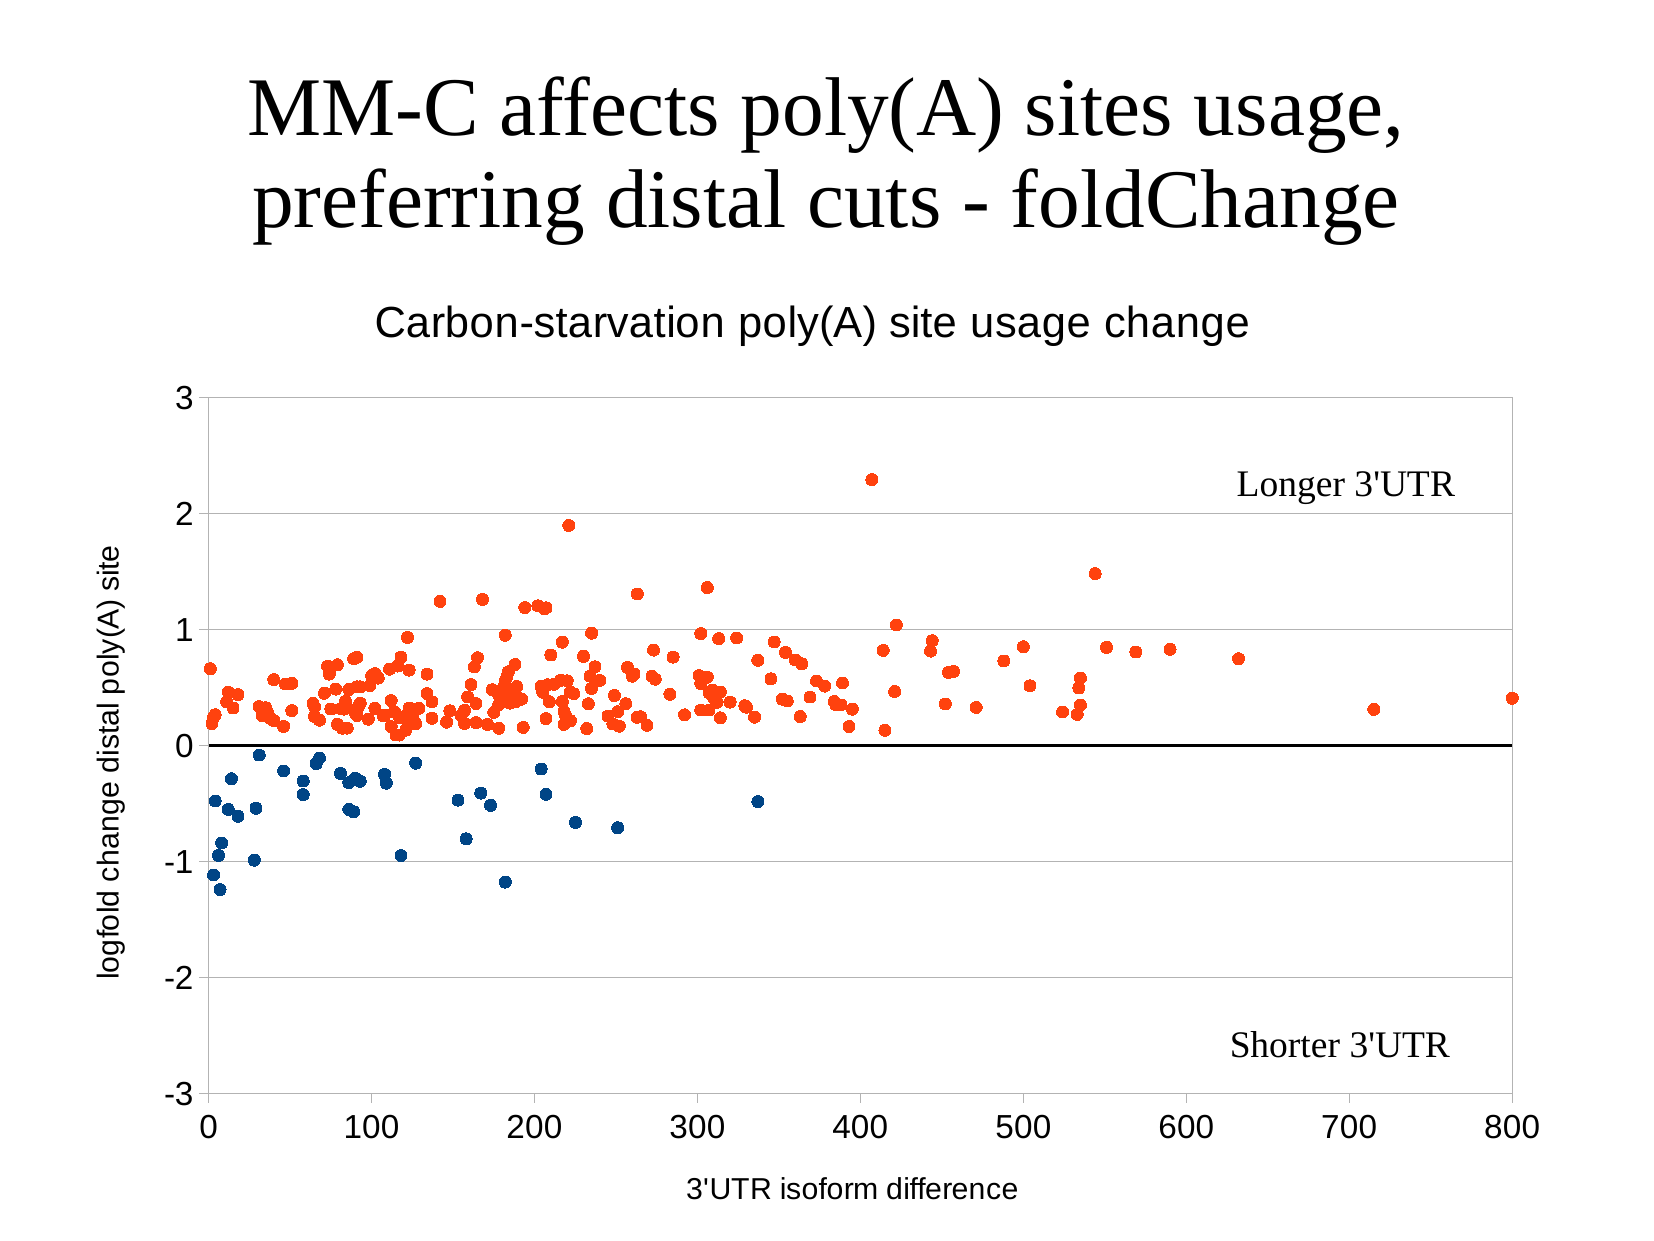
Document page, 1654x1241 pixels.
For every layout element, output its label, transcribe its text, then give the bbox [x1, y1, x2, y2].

title MM-C affects poly(A) sites usage, preferring distal cuts - foldChange [82, 49, 1571, 257]
text_box Longer 3'UTR [1221, 455, 1471, 513]
text_box Shorter 3'UTR [1215, 1017, 1475, 1074]
chart [56, 258, 1571, 1240]
